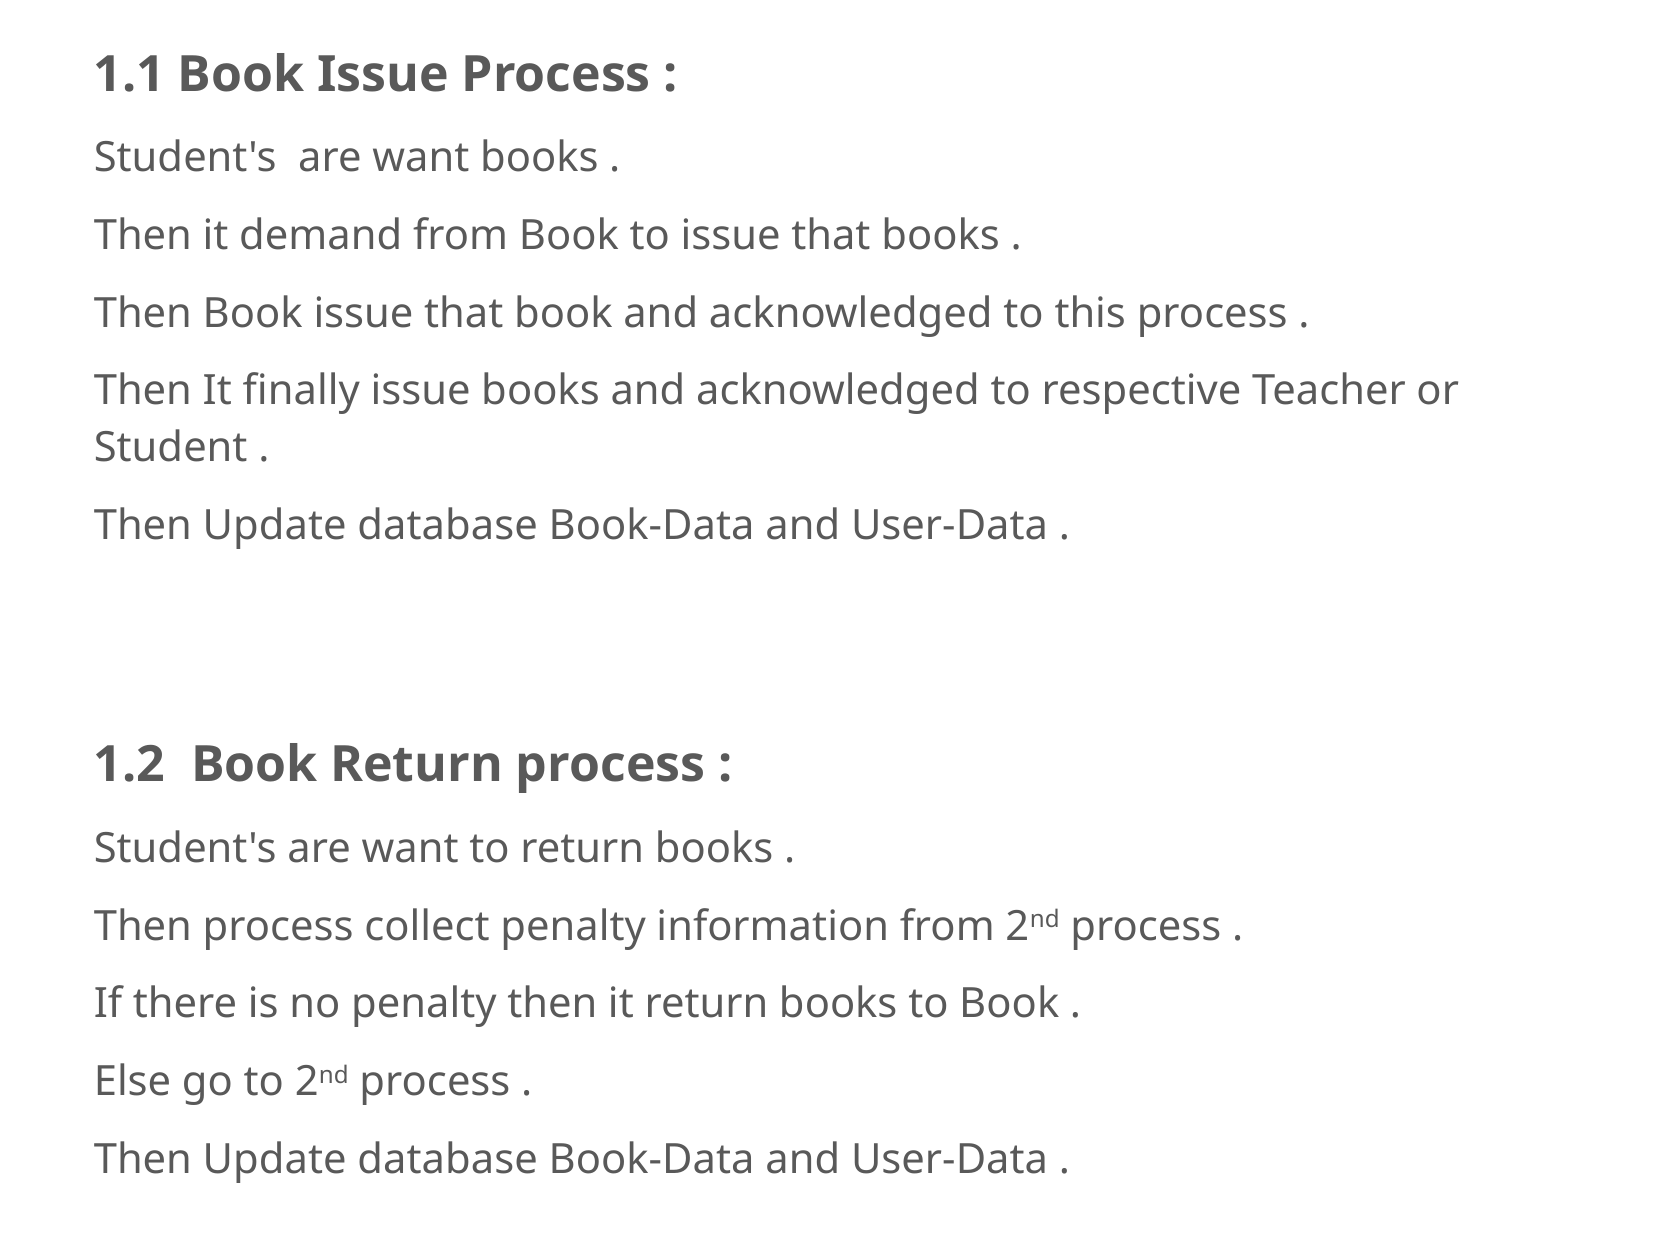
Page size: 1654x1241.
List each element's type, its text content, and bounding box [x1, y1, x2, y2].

text_box 1.1 Book Issue Process : Student's are want books . Then it demand from Book to issue that books . Then Book issue that book and acknowledged to this process . Then It finally issue books and acknowledged to respective Teacher or Student . Then Update database Book-Data and User-Data . 1.2 Book Return process : Student's are want to return books . Then process collect penalty information from 2nd process . If there is no penalty then it return books to Book . Else go to 2nd process . Then Update database Book-Data and User-Data . [79, 30, 1588, 1210]
